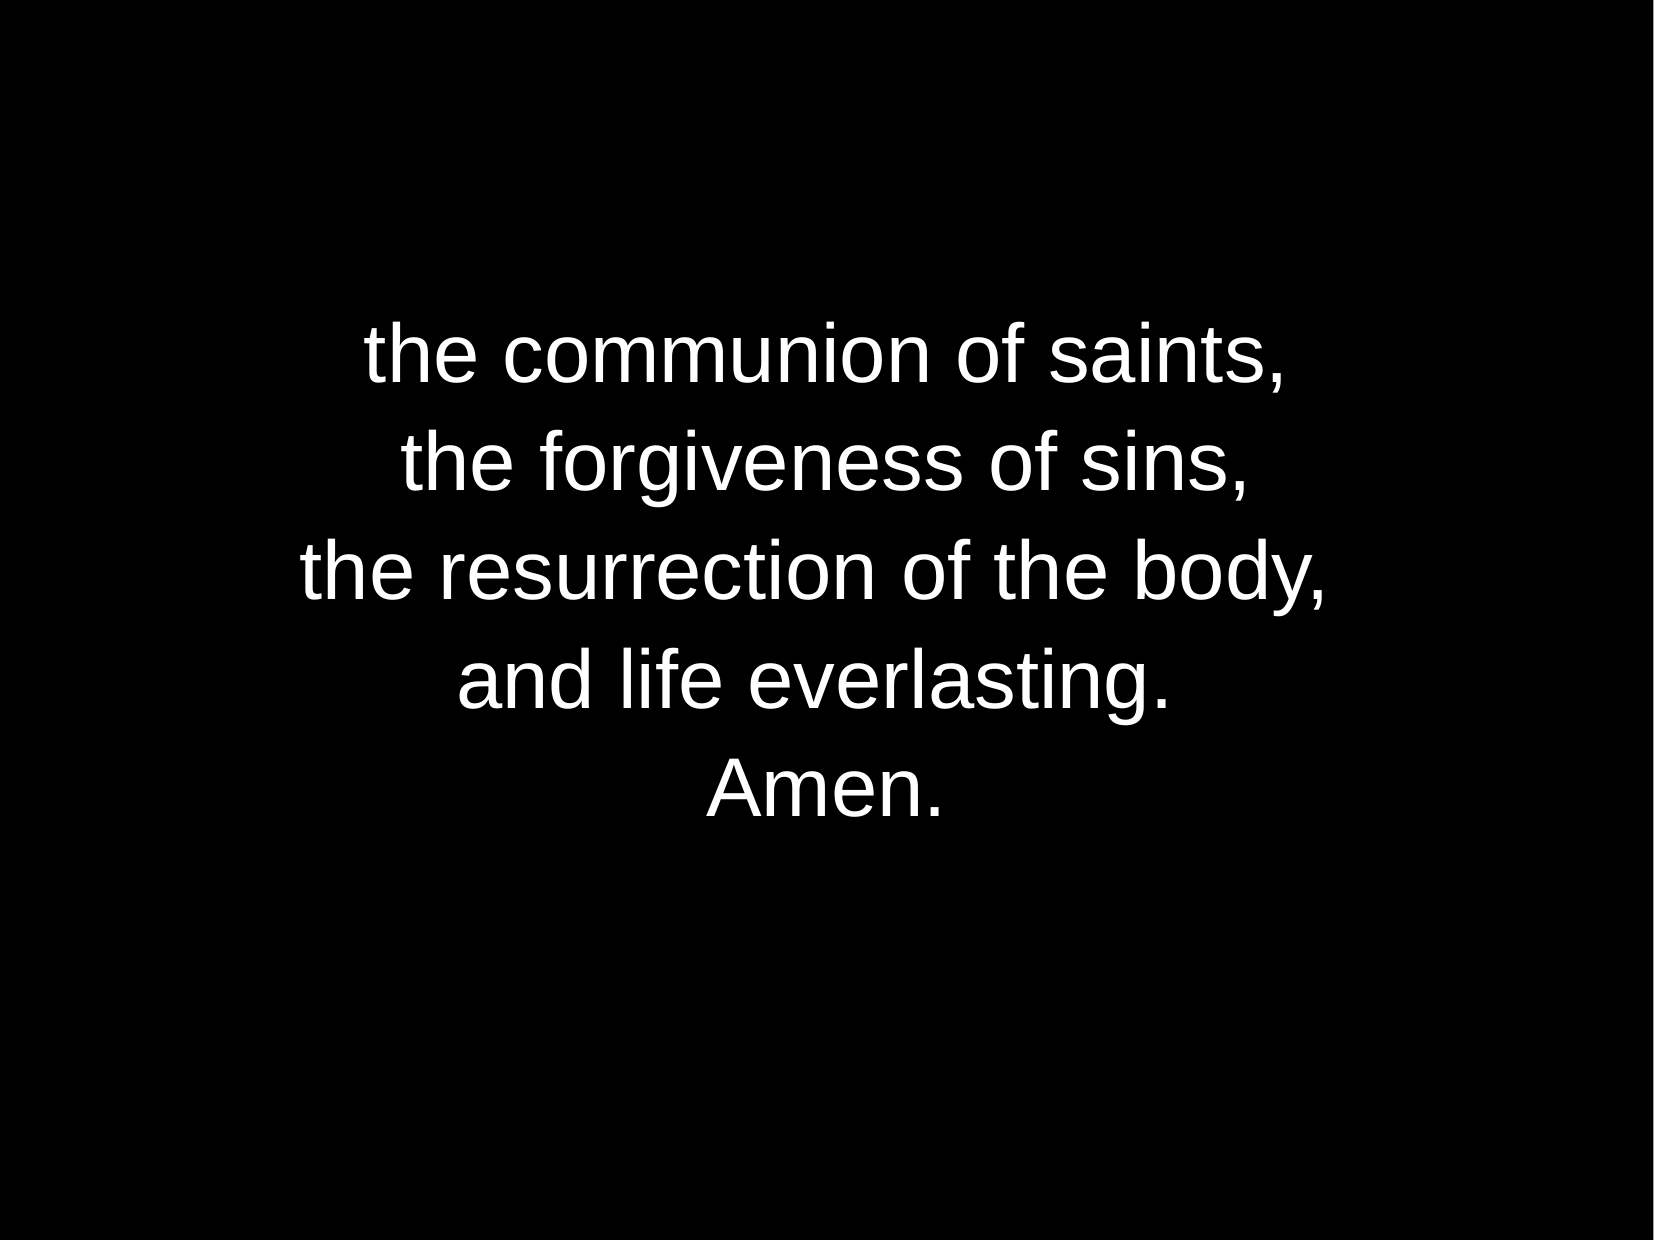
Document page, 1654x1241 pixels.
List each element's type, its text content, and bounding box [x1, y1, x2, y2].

list the communion of saints, the forgiveness of sins, the resurrection of the body, and life everlasting. Amen. [0, 307, 1654, 1241]
